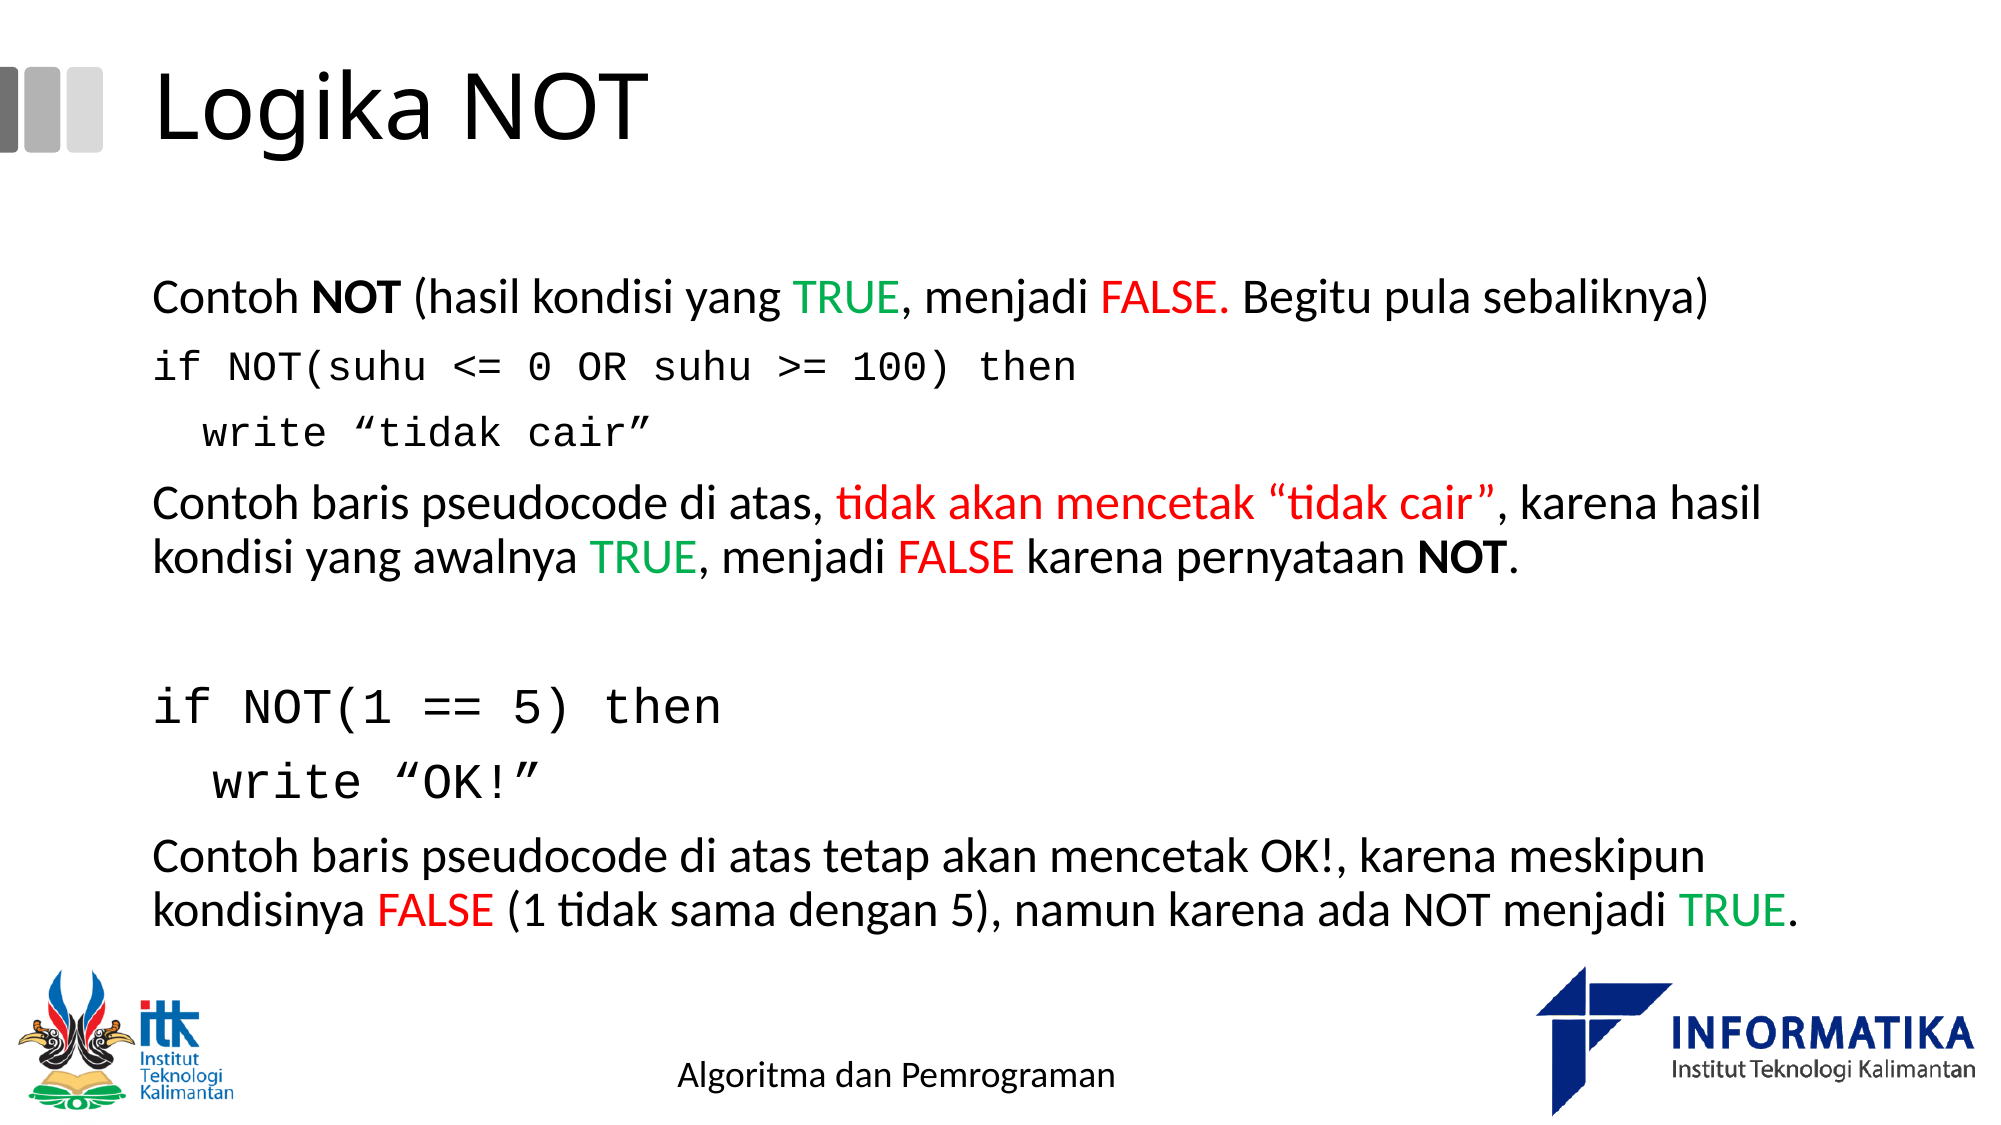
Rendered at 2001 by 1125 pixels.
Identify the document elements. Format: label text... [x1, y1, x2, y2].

text_box Logika NOT [137, 1, 1863, 219]
picture [1534, 965, 1976, 1118]
text_box Algoritma dan Pemrograman [662, 1042, 1338, 1103]
text_box Contoh NOT (hasil kondisi yang TRUE, menjadi FALSE. Begitu pula sebaliknya) if NOT(suhu <= 0 OR suhu >= 100) then write “tidak cair” Contoh baris pseudocode di atas, tidak akan mencetak “tidak cair”, karena hasil kondisi yang awalnya TRUE, menjadi FALSE karena pernyataan NOT. if NOT(1 == 5) then write “OK!” Contoh baris pseudocode di atas tetap akan mencetak OK!, karena meskipun kondisinya FALSE (1 tidak sama dengan 5), namun karena ada NOT menjadi TRUE. [137, 262, 1863, 977]
picture [0, 935, 252, 1125]
